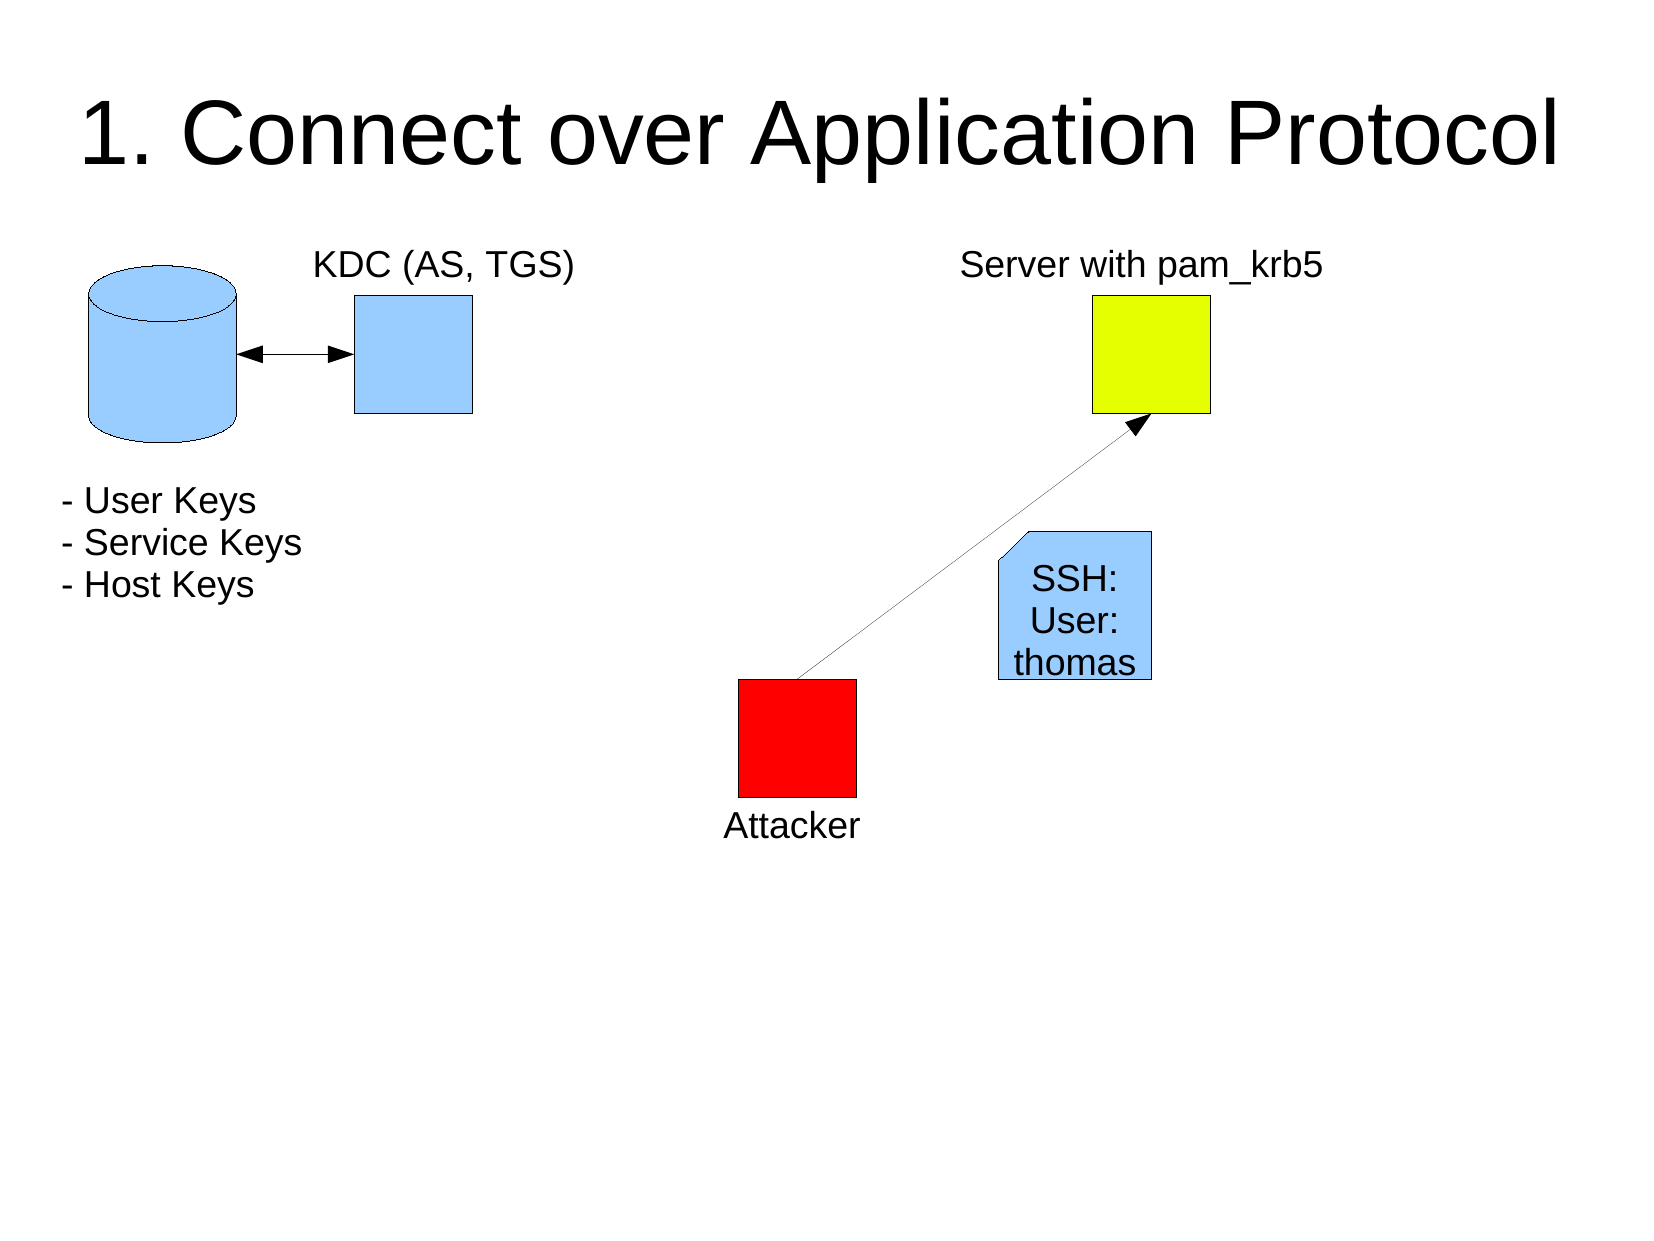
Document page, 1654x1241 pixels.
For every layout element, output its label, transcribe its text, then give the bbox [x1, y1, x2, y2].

text_box [1092, 295, 1211, 414]
text_box [354, 295, 473, 414]
text_box SSH: User: thomas [998, 531, 1152, 680]
title 1. Connect over Application Protocol [76, 29, 1565, 237]
text_box Server with pam_krb5 [944, 236, 1359, 294]
text_box Attacker [708, 797, 886, 855]
text_box [738, 679, 857, 797]
text_box - User Keys - Service Keys - Host Keys [46, 472, 314, 614]
text_box [88, 265, 237, 443]
text_box KDC (AS, TGS) [297, 236, 585, 294]
